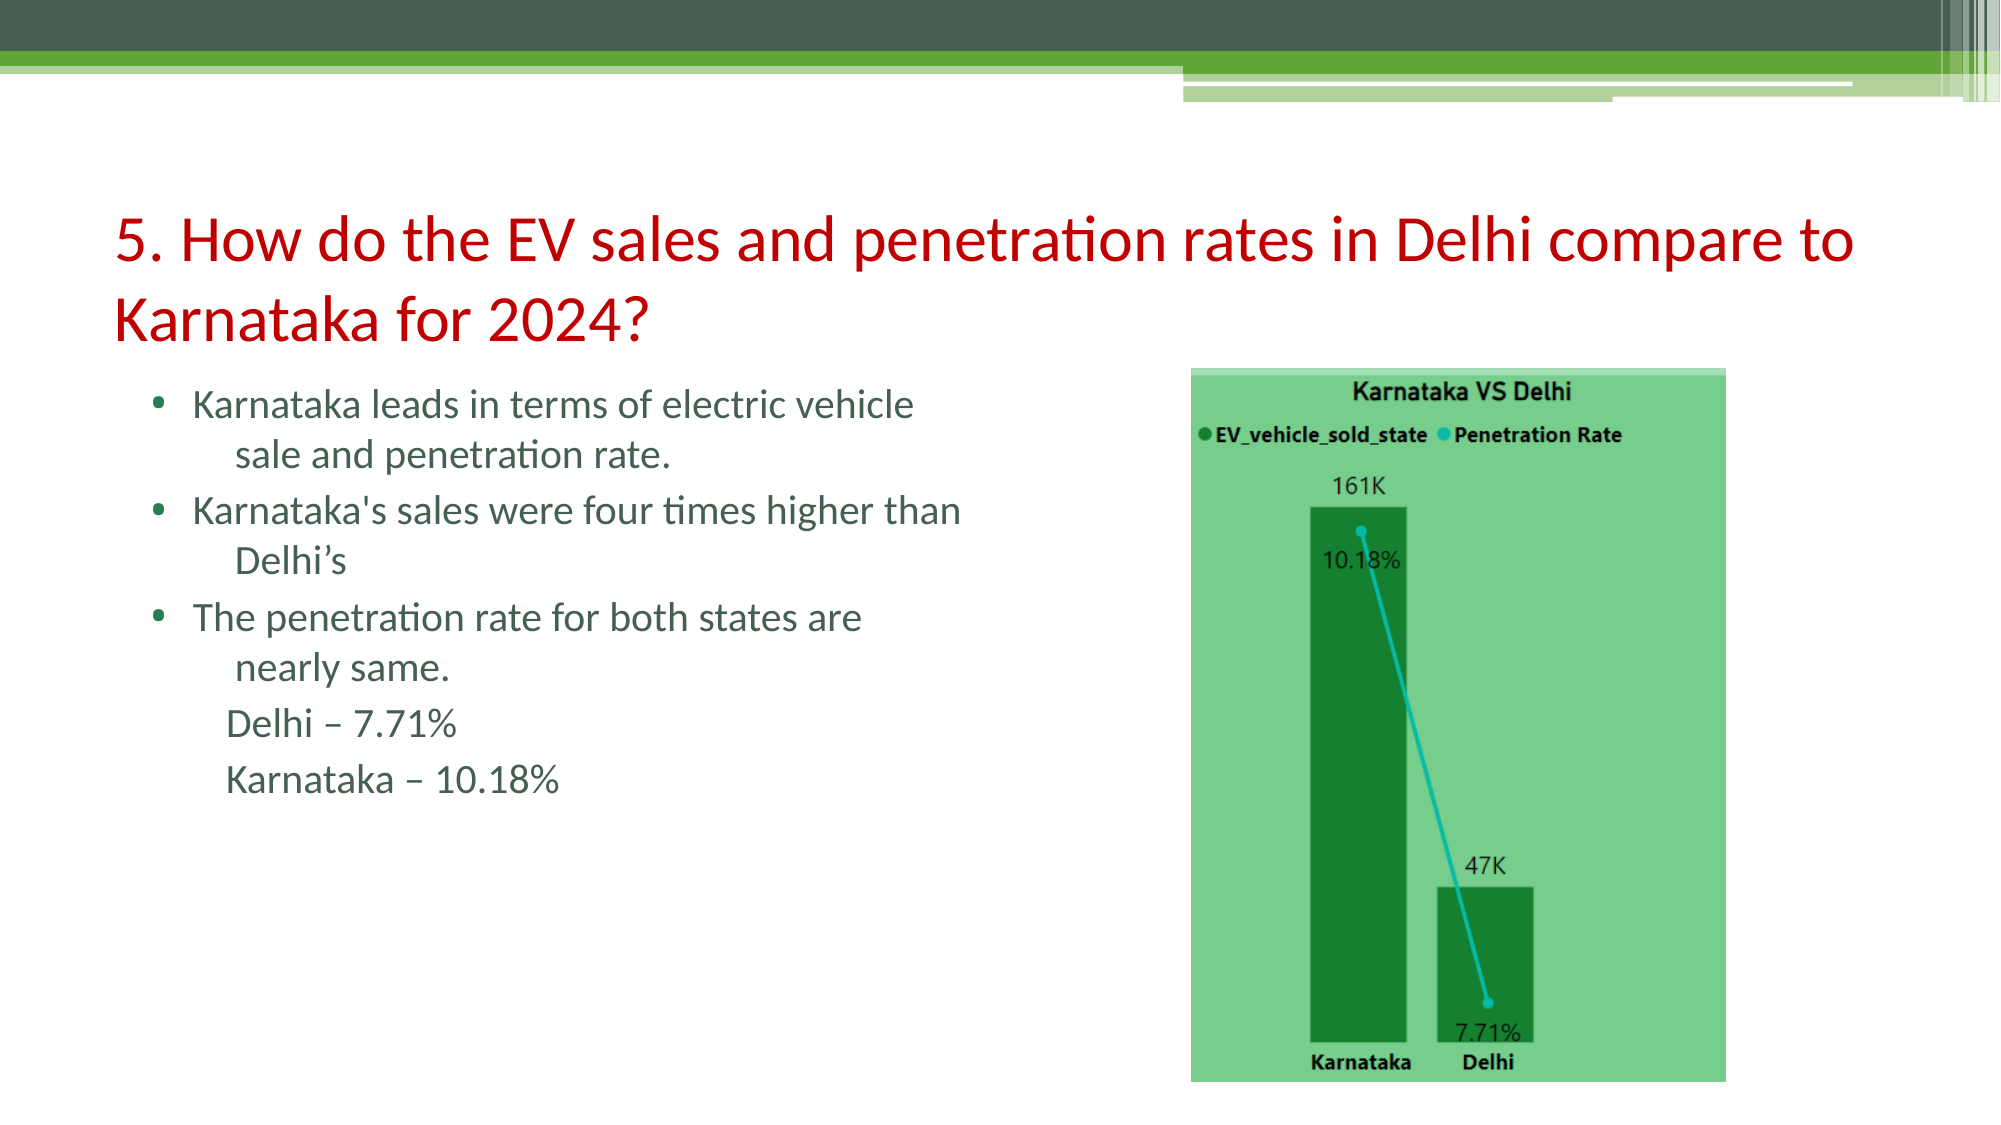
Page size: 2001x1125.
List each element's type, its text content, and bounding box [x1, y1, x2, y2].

list Karnataka leads in terms of electric vehicle sale and penetration rate. Karnataka's sales were four times higher than Delhi’s The penetration rate for both states are nearly same. Delhi – 7.71% Karnataka – 10.18% [99, 368, 984, 1082]
picture [1191, 369, 1726, 1082]
title 5. How do the EV sales and penetration rates in Delhi compare to Karnataka for 2024? [99, 187, 1900, 363]
